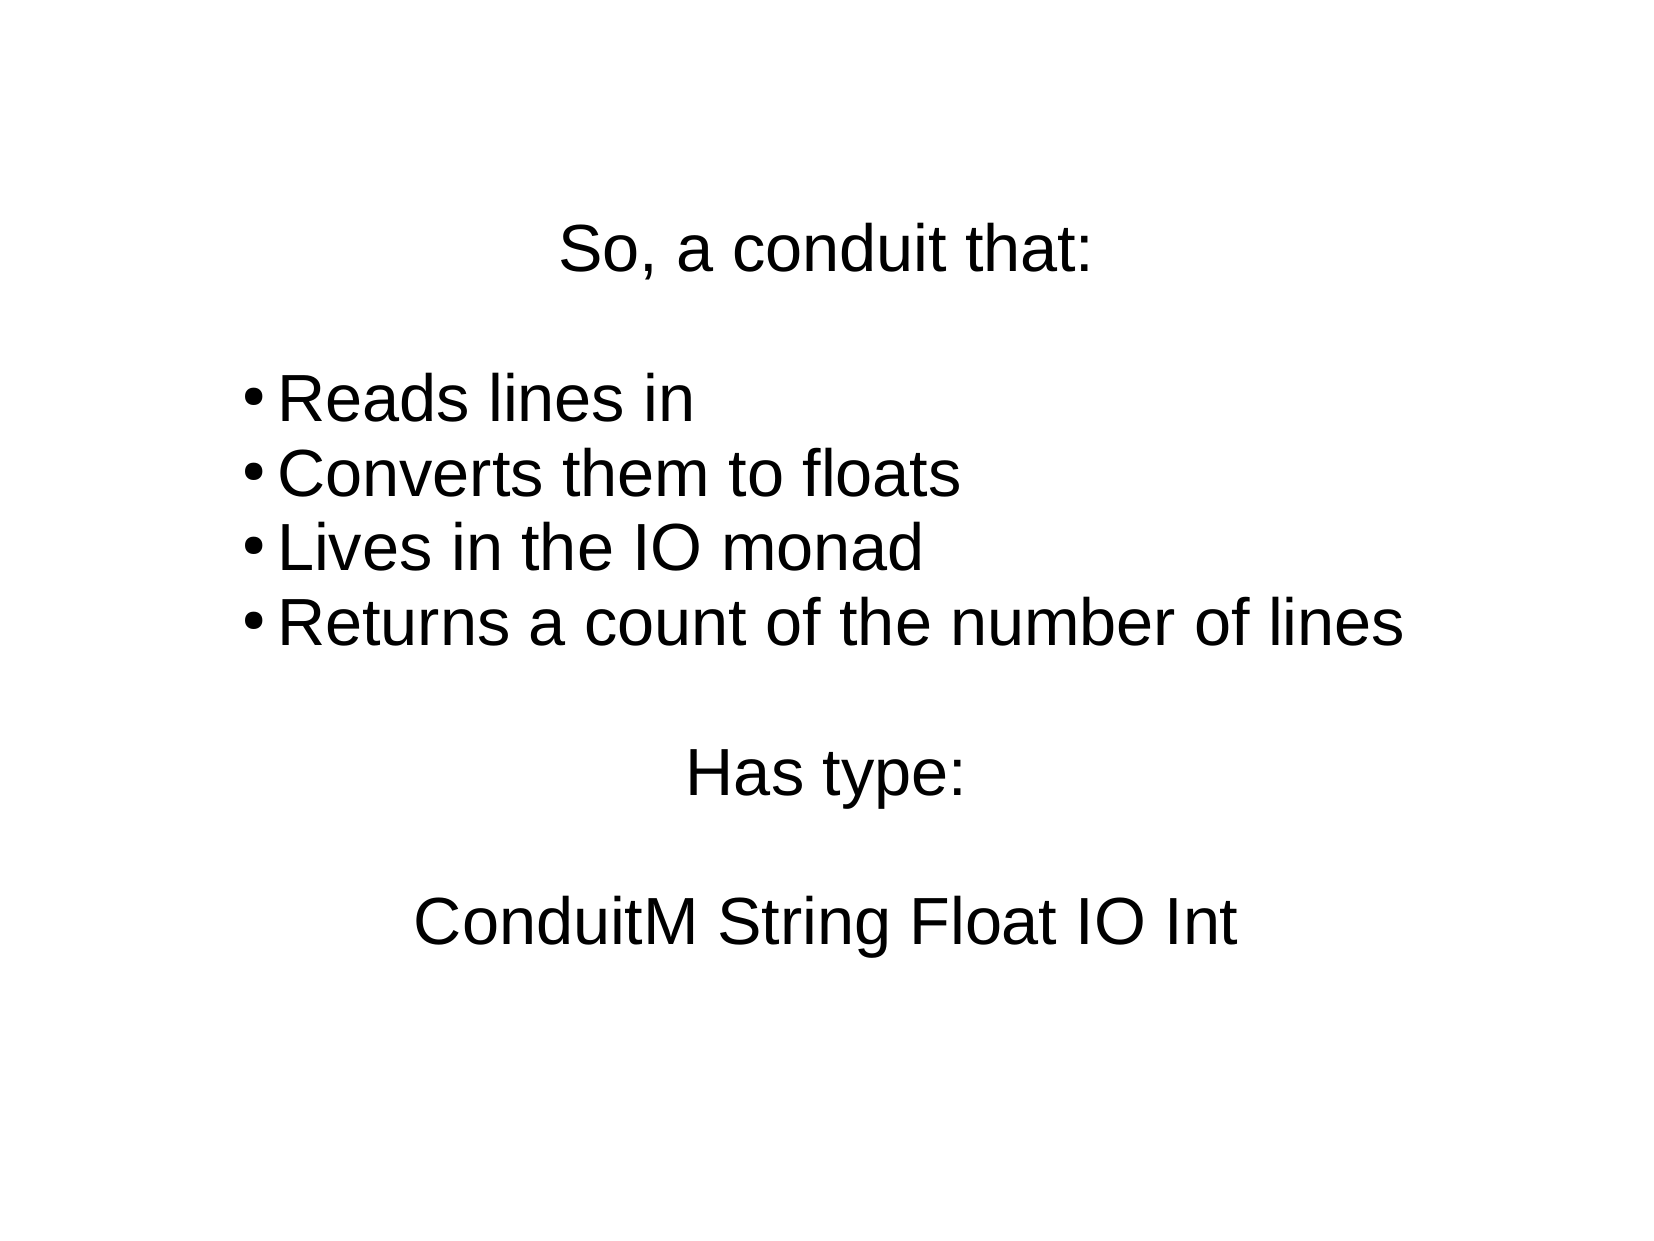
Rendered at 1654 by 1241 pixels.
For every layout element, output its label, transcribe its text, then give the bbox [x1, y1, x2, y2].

subtitle So, a conduit that: Reads lines in Converts them to floats Lives in the IO monad Returns a count of the number of lines Has type: ConduitM String Float IO Int [241, 105, 1412, 1065]
